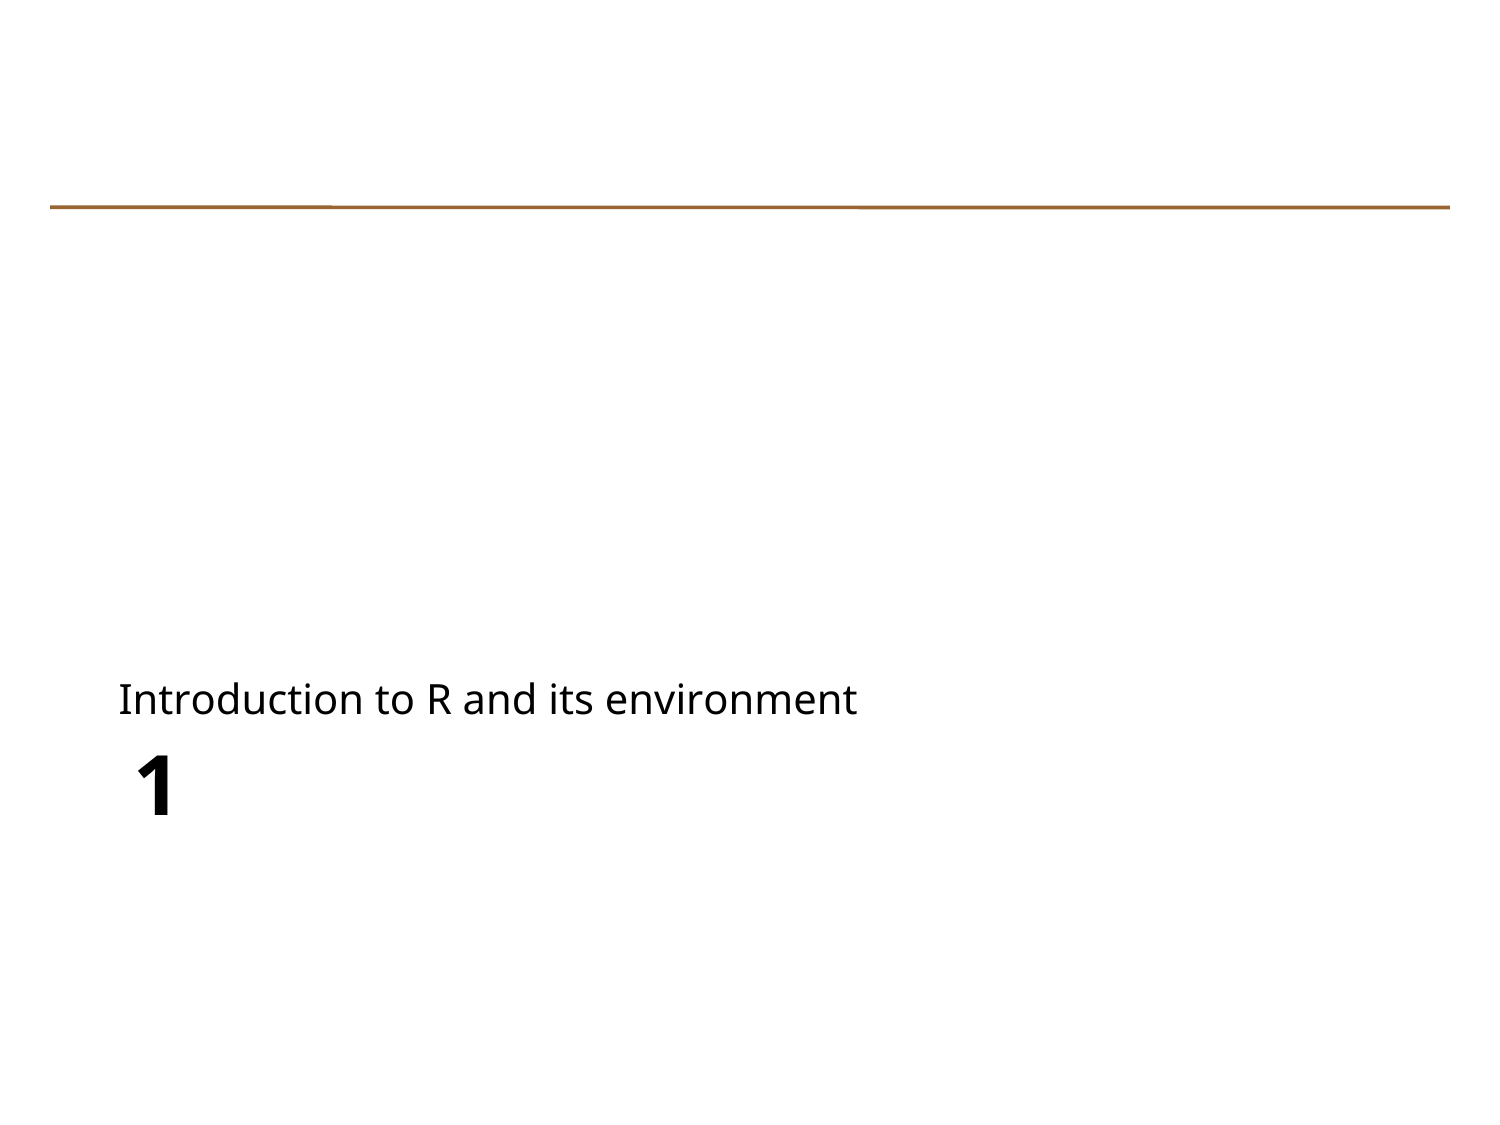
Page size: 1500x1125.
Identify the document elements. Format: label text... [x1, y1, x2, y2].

text_box 1 [118, 723, 1394, 947]
text_box Introduction to R and its environment [118, 476, 1394, 723]
